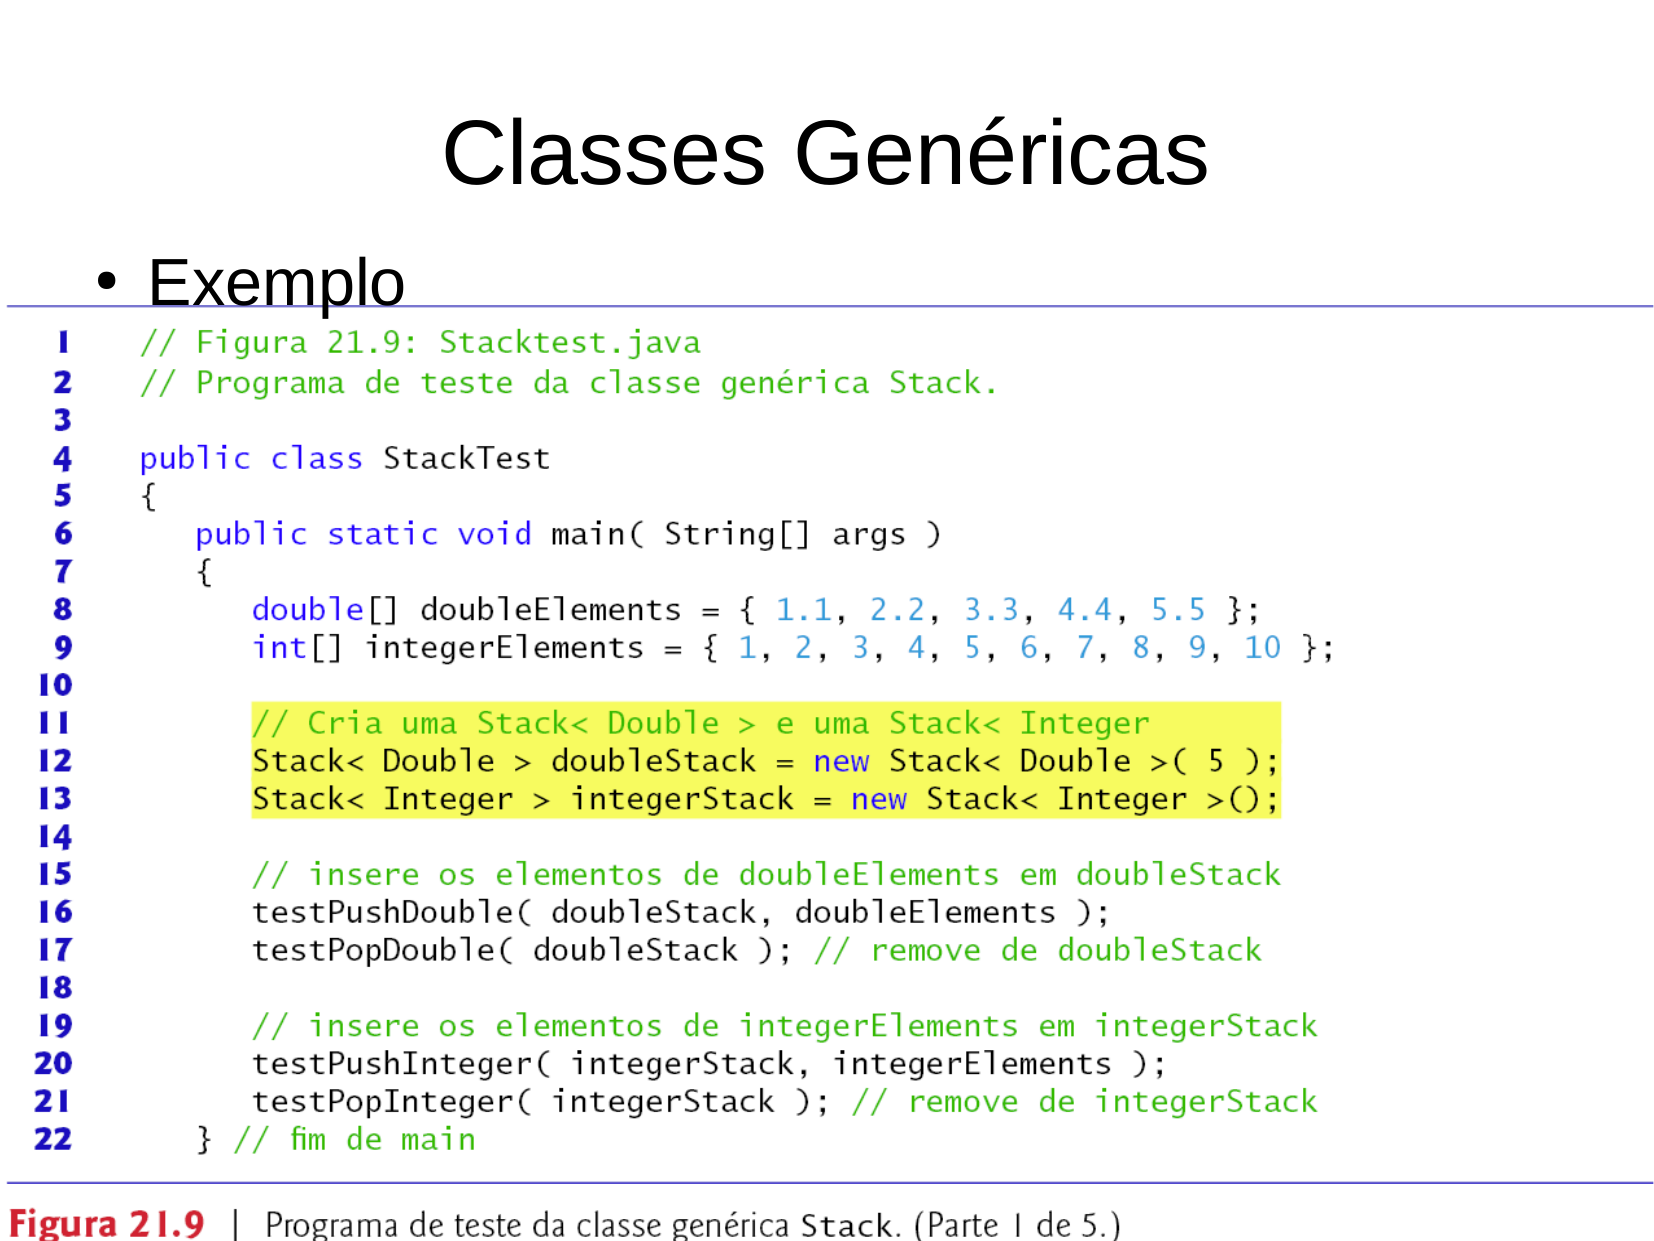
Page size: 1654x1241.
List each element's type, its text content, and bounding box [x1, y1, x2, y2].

list Exemplo [77, 244, 1566, 1064]
picture [6, 305, 1654, 1241]
title Classes Genéricas [82, 49, 1571, 257]
